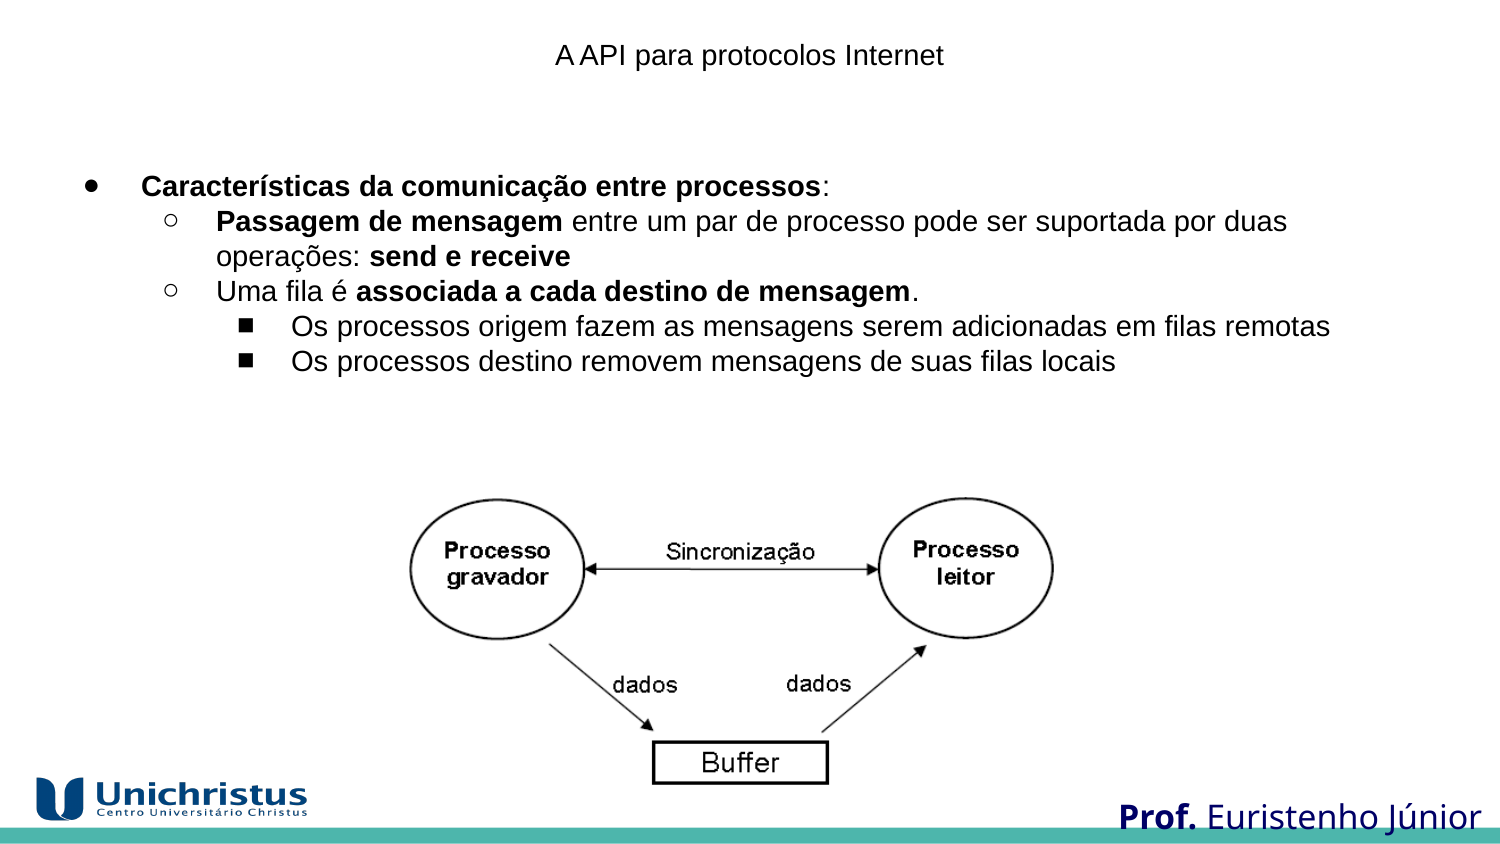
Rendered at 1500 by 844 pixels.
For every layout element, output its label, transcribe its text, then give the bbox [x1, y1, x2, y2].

list Características da comunicação entre processos: Passagem de mensagem entre um par de processo pode ser suportada por duas operações: send e receive Uma fila é associada a cada destino de mensagem. Os processos origem fazem as mensagens serem adicionadas em filas remotas Os processos destino removem mensagens de suas filas locais [51, 152, 1449, 750]
title A API para protocolos Internet [51, 20, 1449, 137]
picture [32, 775, 311, 822]
picture [408, 496, 1055, 786]
